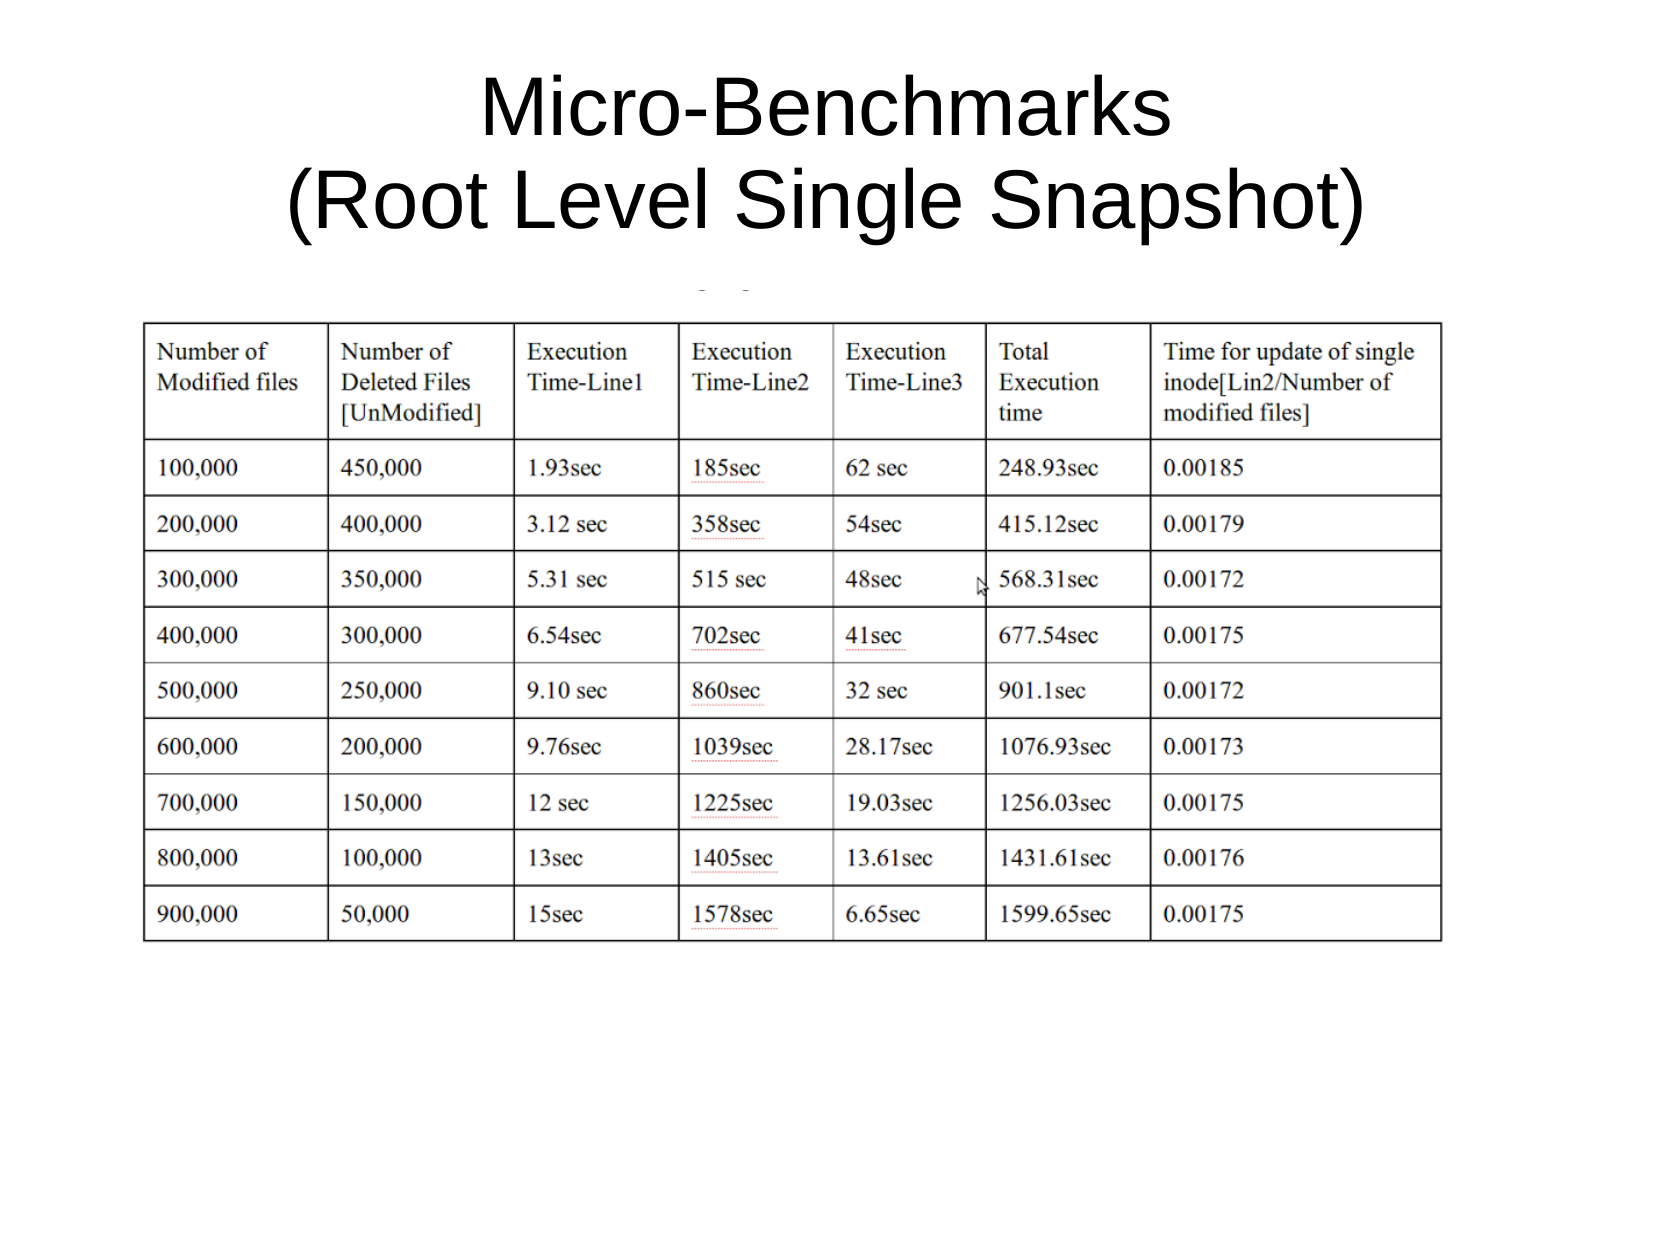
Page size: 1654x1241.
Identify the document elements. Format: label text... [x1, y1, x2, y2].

title Micro-Benchmarks (Root Level Single Snapshot) [82, 49, 1571, 257]
picture [132, 290, 1453, 957]
